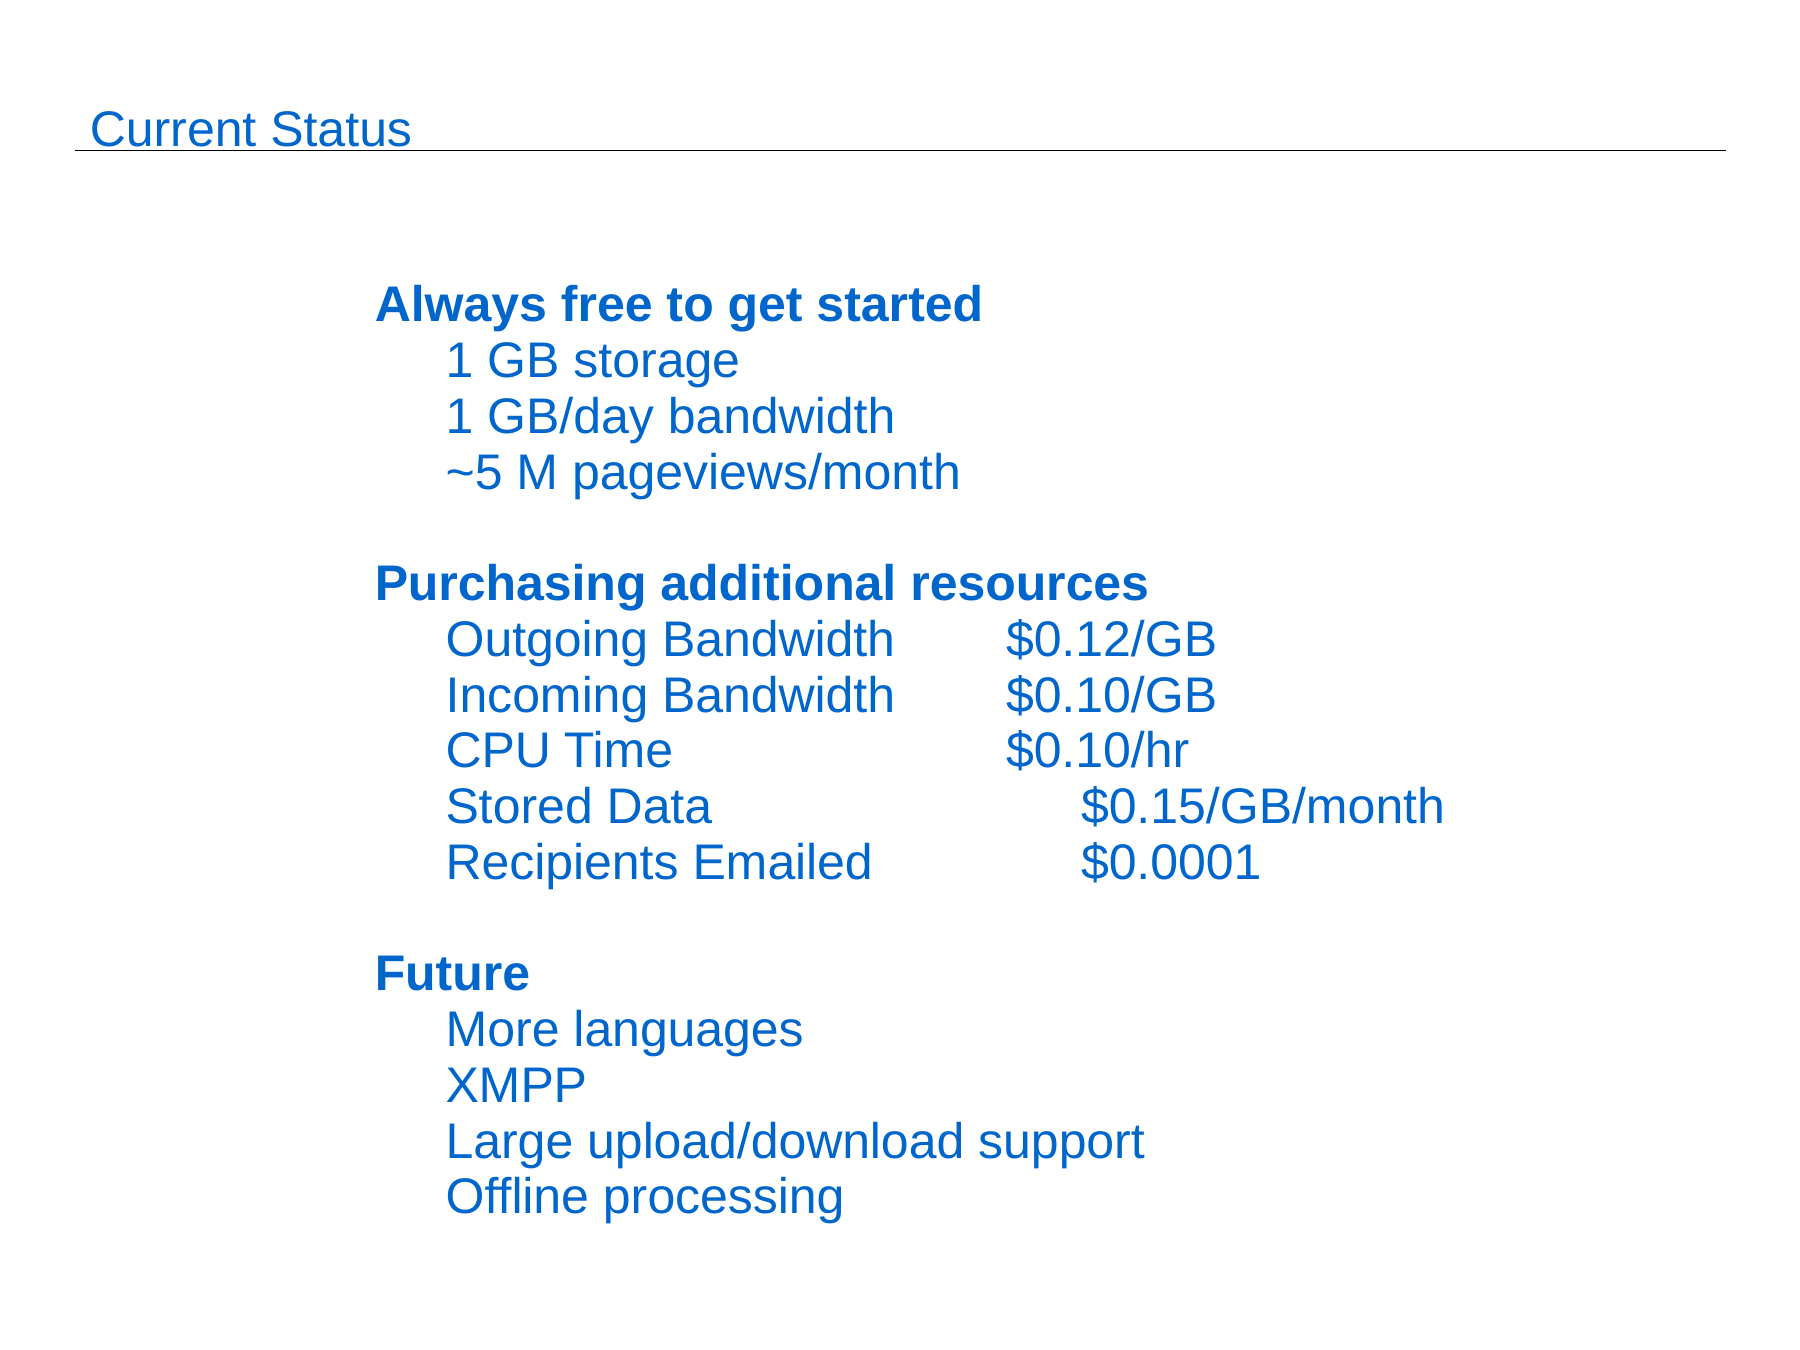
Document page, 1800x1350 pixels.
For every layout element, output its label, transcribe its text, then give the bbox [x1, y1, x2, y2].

title Current Status [89, 71, 1489, 165]
text_box Always free to get started 1 GB storage 1 GB/day bandwidth ~5 M pageviews/month Purchasing additional resources Outgoing Bandwidth $0.12/GB Incoming Bandwidth $0.10/GB CPU Time $0.10/hr Stored Data $0.15/GB/month Recipients Emailed $0.0001 Future More languages XMPP Large upload/download support Offline processing [360, 269, 1696, 1232]
